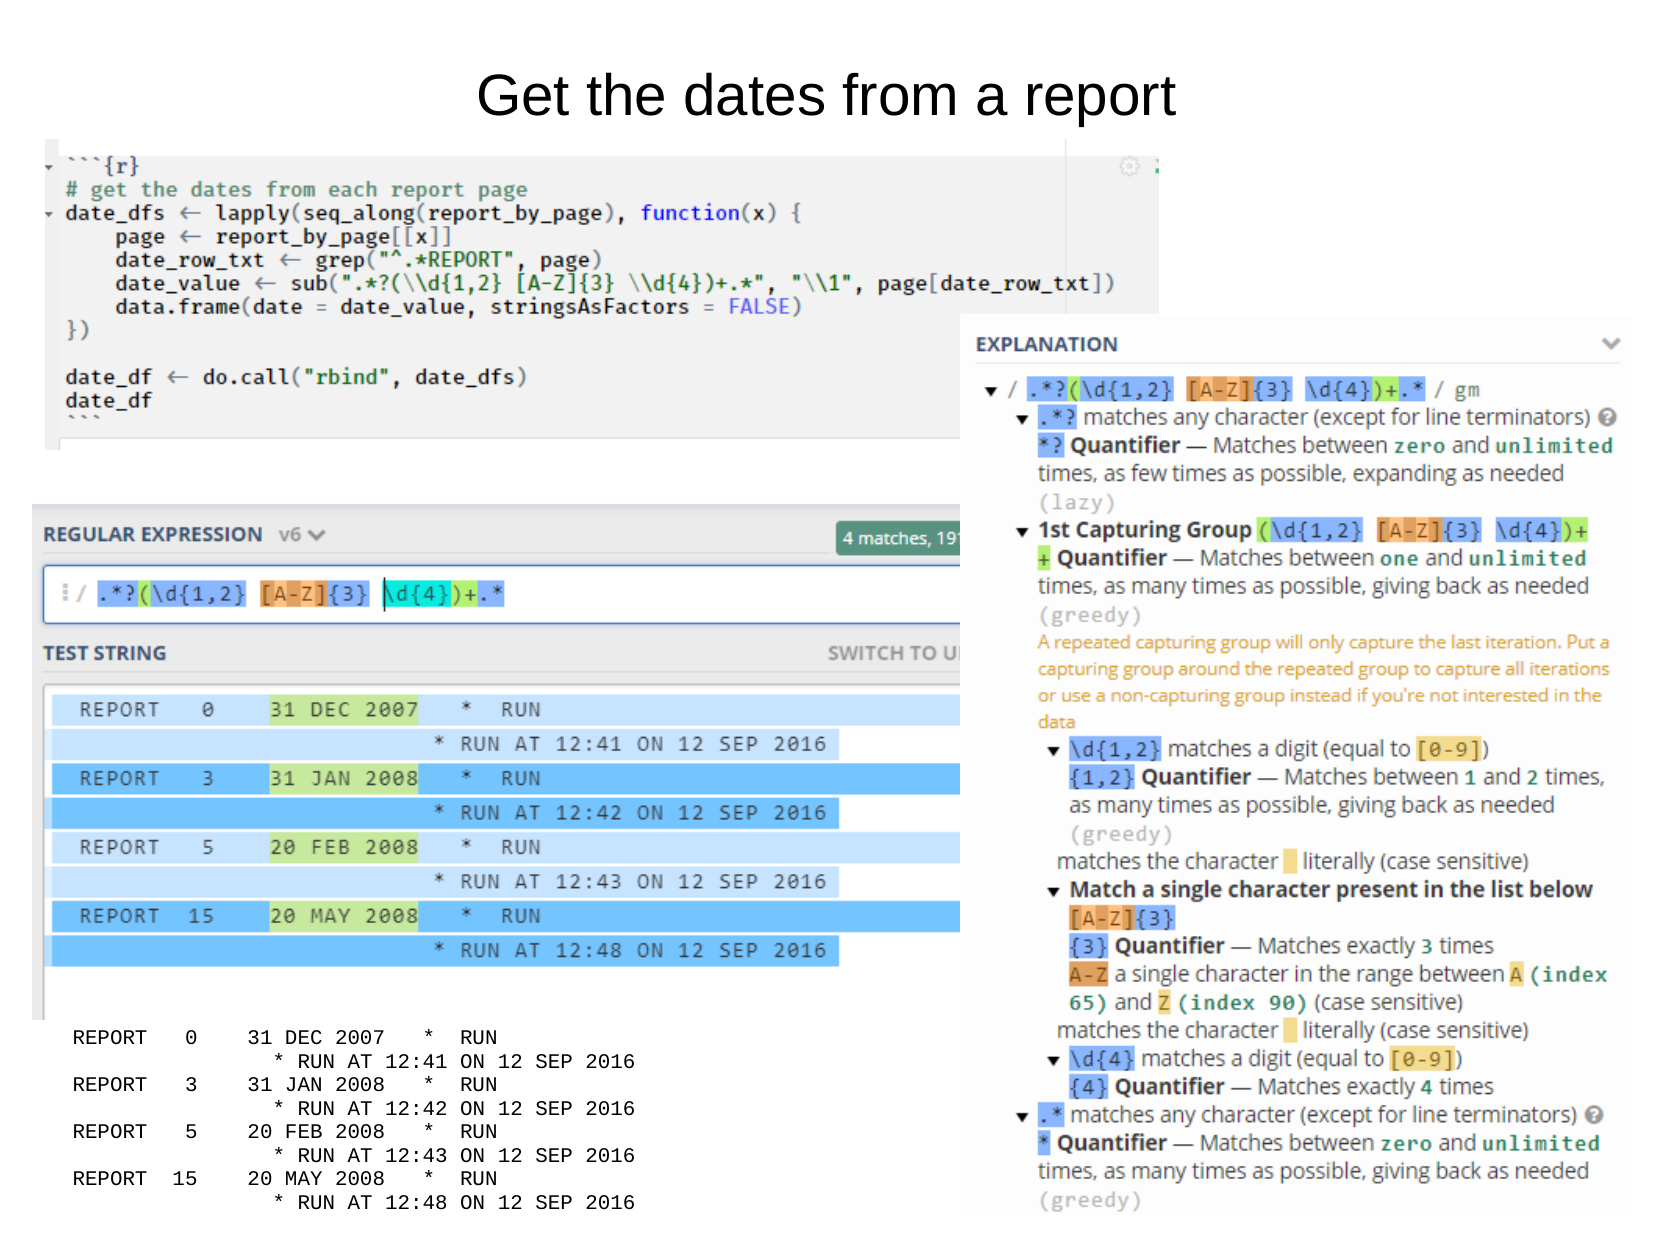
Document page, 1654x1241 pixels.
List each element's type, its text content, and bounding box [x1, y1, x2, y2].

text_box REPORT 0 31 DEC 2007 * RUN * RUN AT 12:41 ON 12 SEP 2016 REPORT 3 31 JAN 2008 * RUN * RUN AT 12:42 ON 12 SEP 2016 REPORT 5 20 FEB 2008 * RUN * RUN AT 12:43 ON 12 SEP 2016 REPORT 15 20 MAY 2008 * RUN * RUN AT 12:48 ON 12 SEP 2016 [32, 1020, 1123, 1234]
picture [32, 139, 1632, 1215]
title Get the dates from a report [82, 30, 1571, 161]
